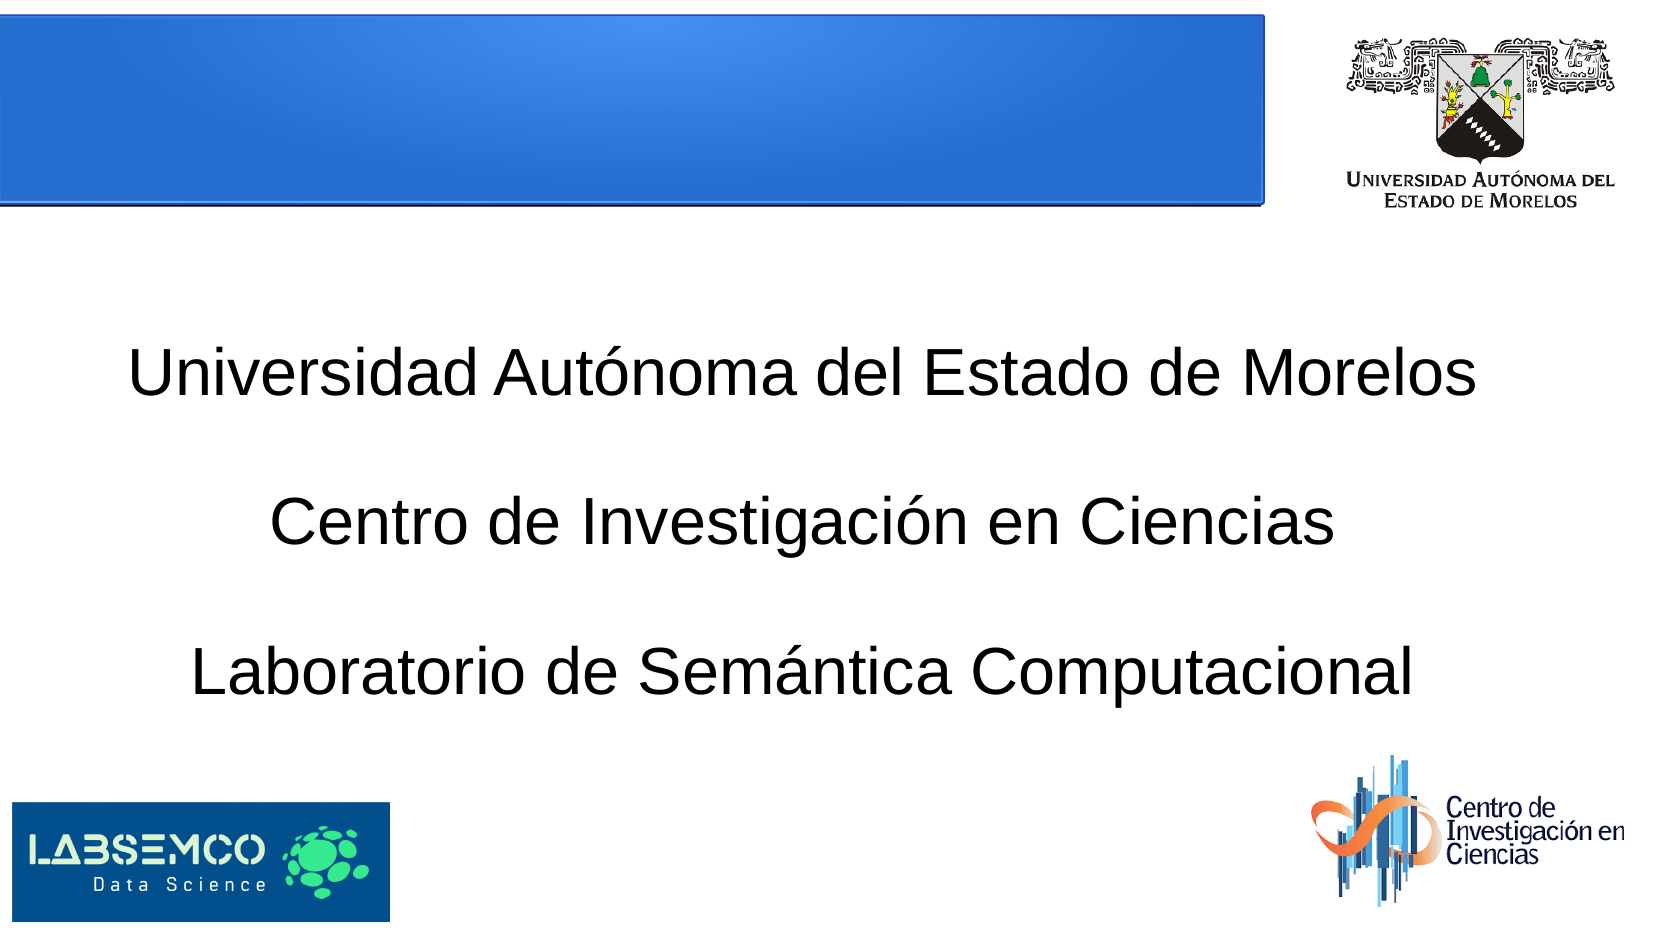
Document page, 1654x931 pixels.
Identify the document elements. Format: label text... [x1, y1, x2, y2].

subtitle Universidad Autónoma del Estado de Morelos Centro de Investigación en Ciencias Laboratorio de Semántica Computacional [59, 251, 1548, 792]
picture [11, 801, 390, 922]
picture [1311, 13, 1642, 226]
picture [1311, 755, 1624, 908]
